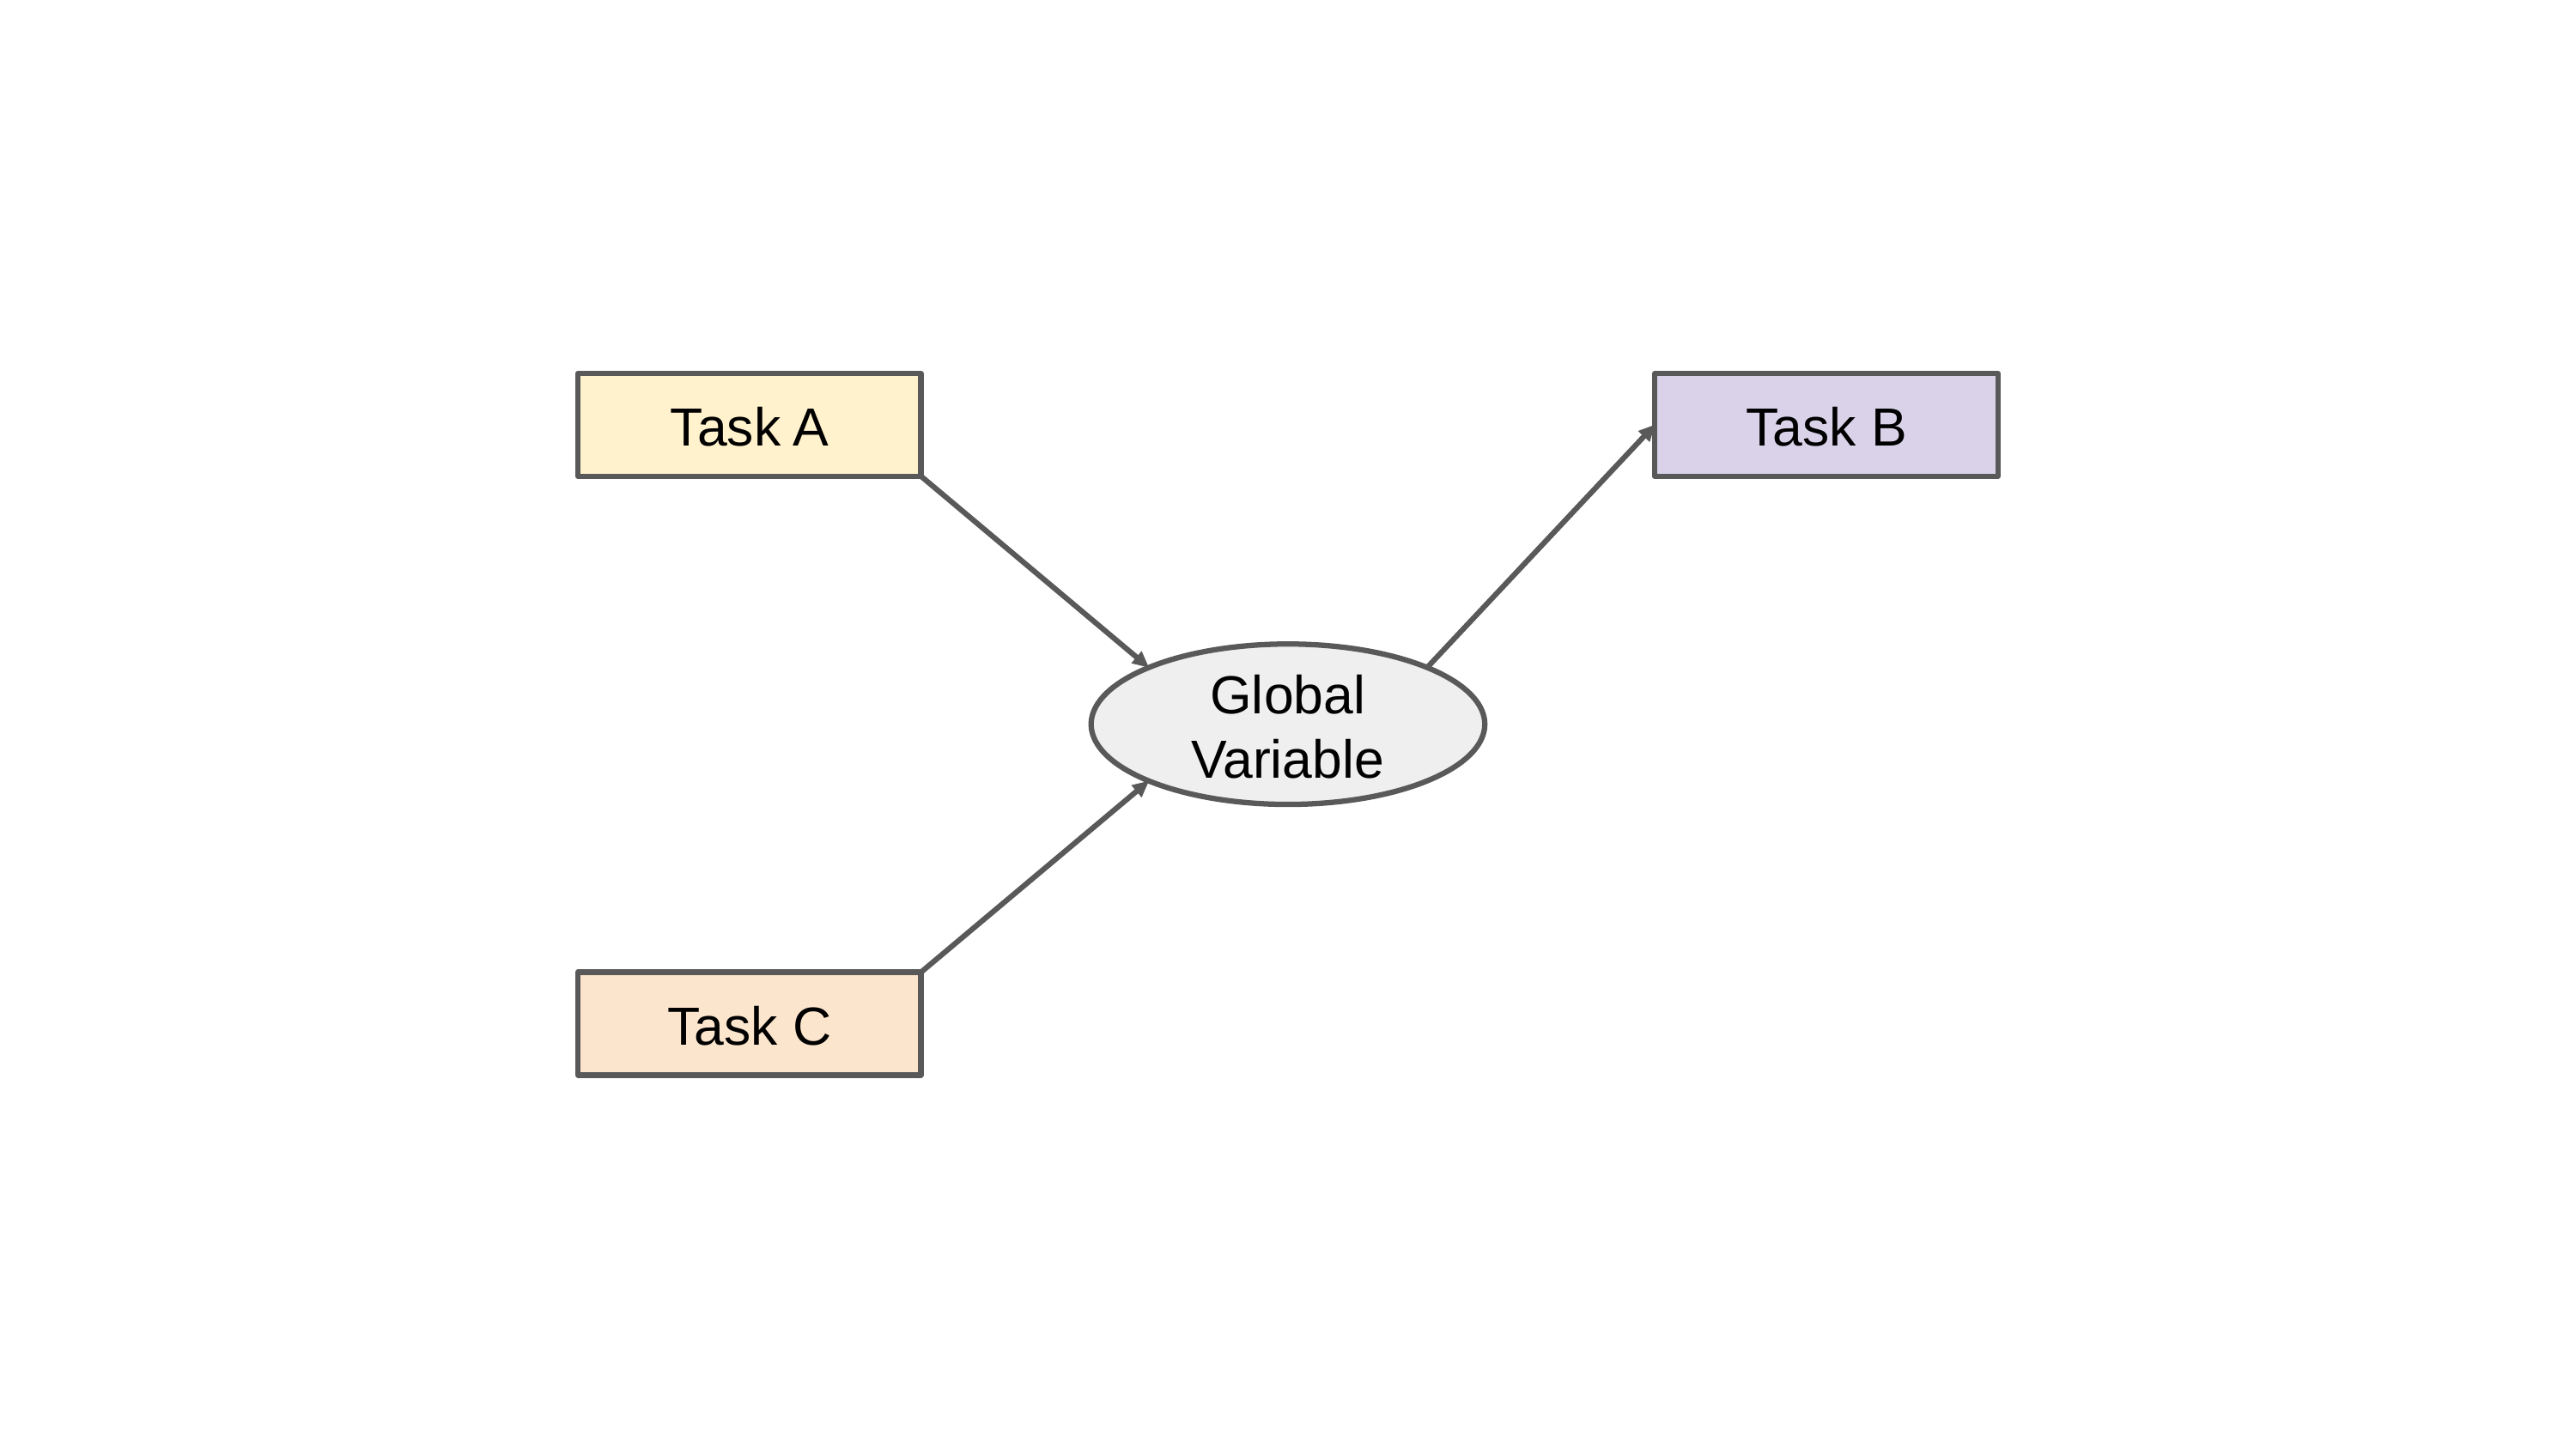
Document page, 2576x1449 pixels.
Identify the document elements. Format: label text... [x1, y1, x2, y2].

text_box Task A [578, 373, 921, 476]
text_box Global Variable [1091, 644, 1485, 805]
text_box Task B [1655, 373, 1998, 476]
text_box Task C [578, 972, 921, 1076]
